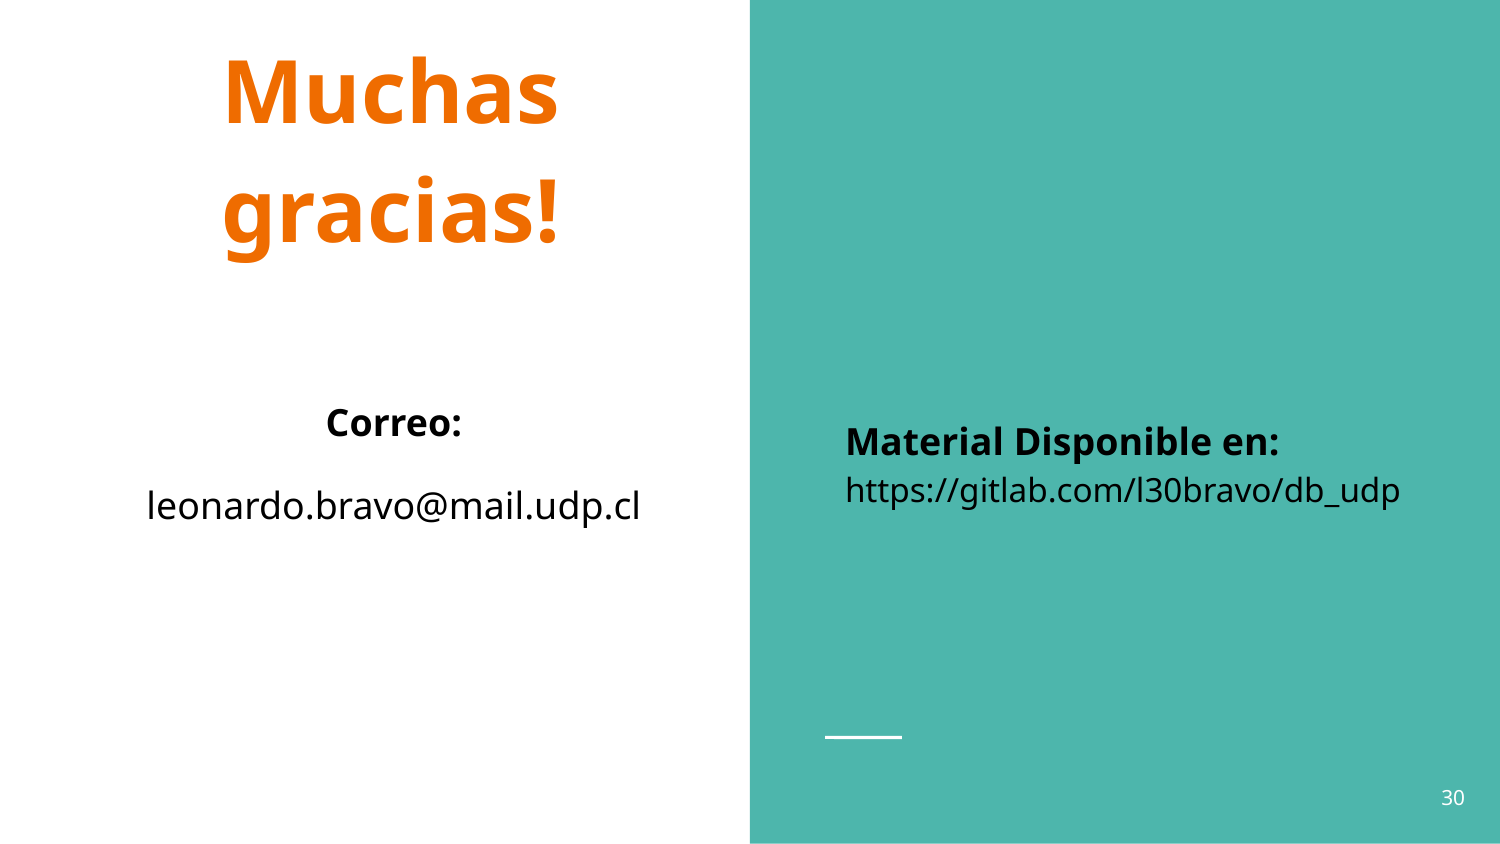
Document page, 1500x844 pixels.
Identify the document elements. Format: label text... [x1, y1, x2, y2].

slide_number <number> [1389, 764, 1480, 830]
title Muchas gracias! [59, 8, 723, 284]
text_box Material Disponible en: https://gitlab.com/l30bravo/db_udp [830, 408, 1418, 520]
list Correo: leonardo.bravo@mail.udp.cl [79, 253, 709, 833]
